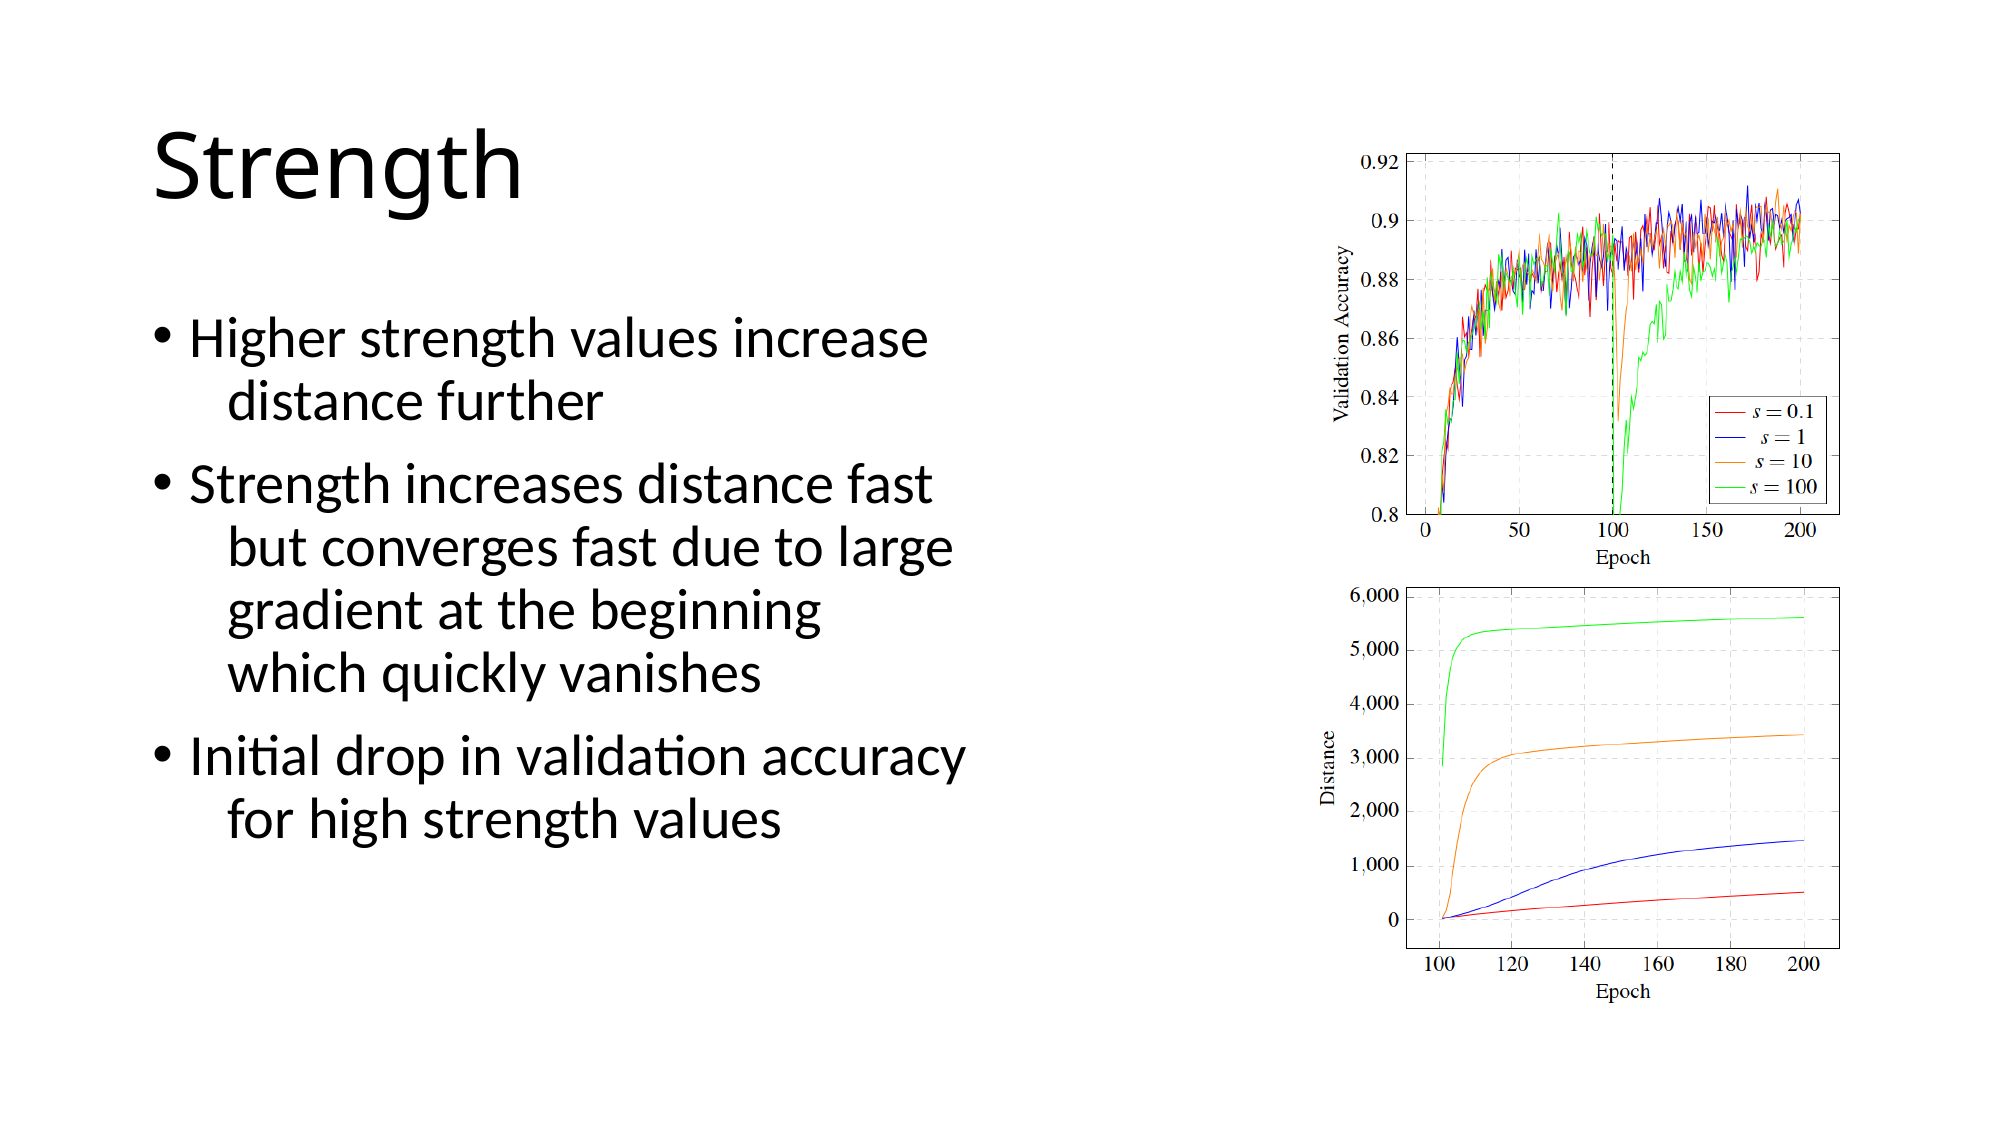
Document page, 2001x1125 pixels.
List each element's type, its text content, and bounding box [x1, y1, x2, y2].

picture [1275, 127, 1863, 1014]
list Higher strength values increase distance further Strength increases distance fast but converges fast due to large gradient at the beginning which quickly vanishes Initial drop in validation accuracy for high strength values [137, 299, 988, 1014]
title Strength [137, 59, 1863, 278]
